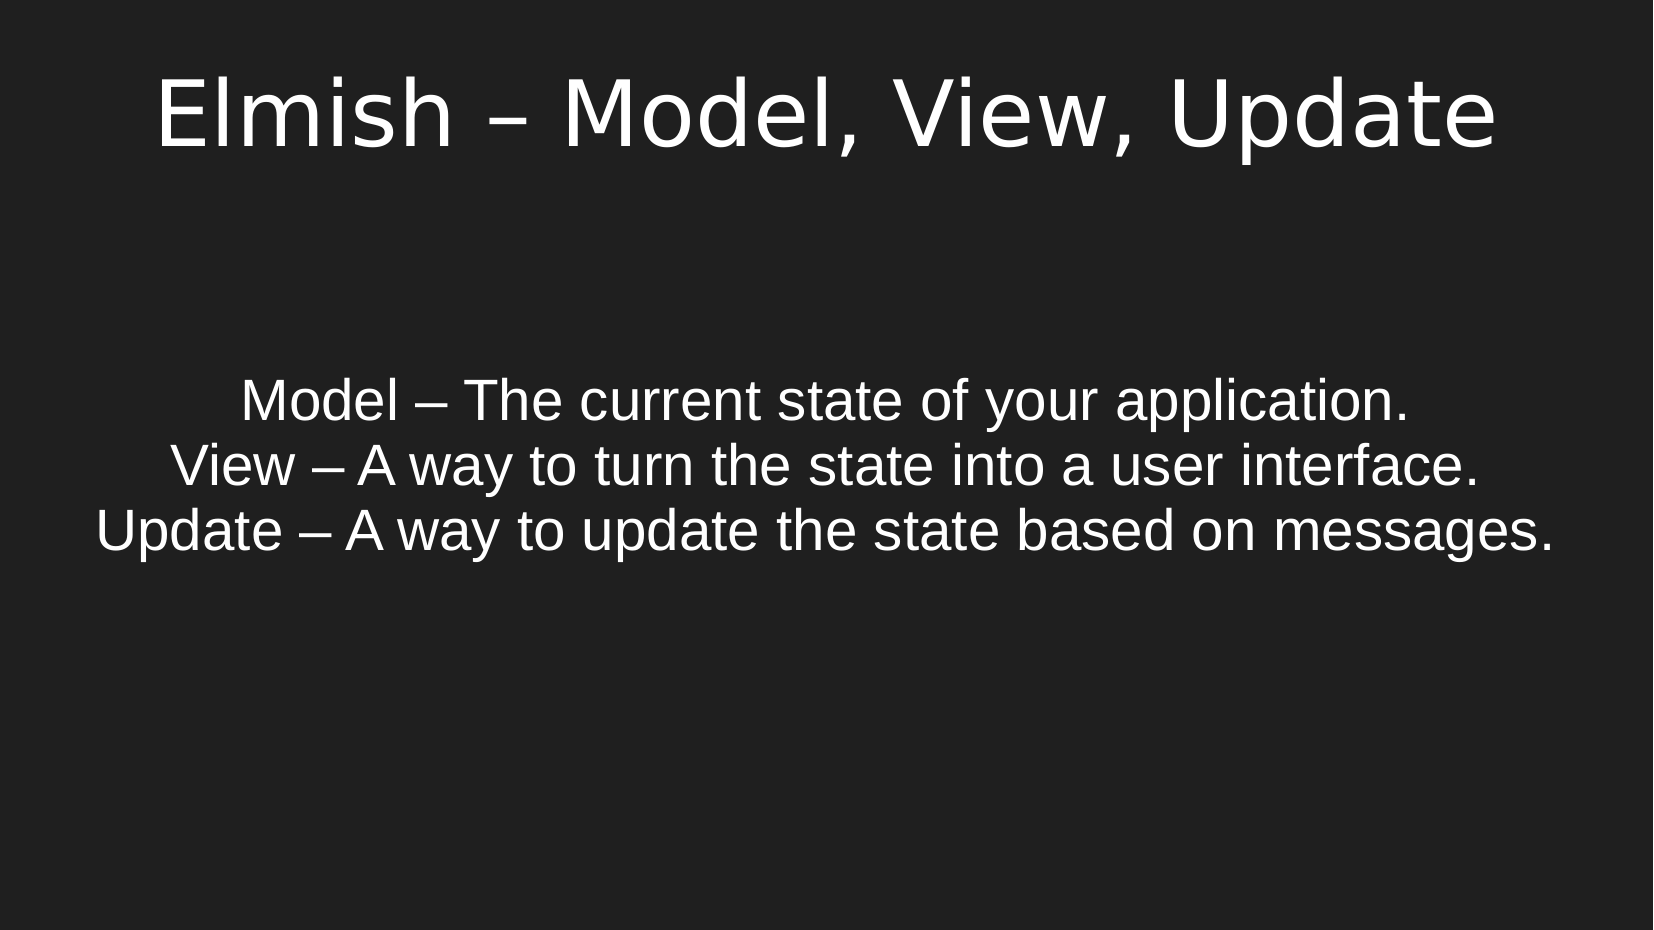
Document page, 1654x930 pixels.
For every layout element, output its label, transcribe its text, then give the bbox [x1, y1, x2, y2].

subtitle Model – The current state of your application. View – A way to turn the state into a user interface. Update – A way to update the state based on messages. [82, 195, 1571, 735]
title Elmish – Model, View, Update [82, 37, 1571, 193]
